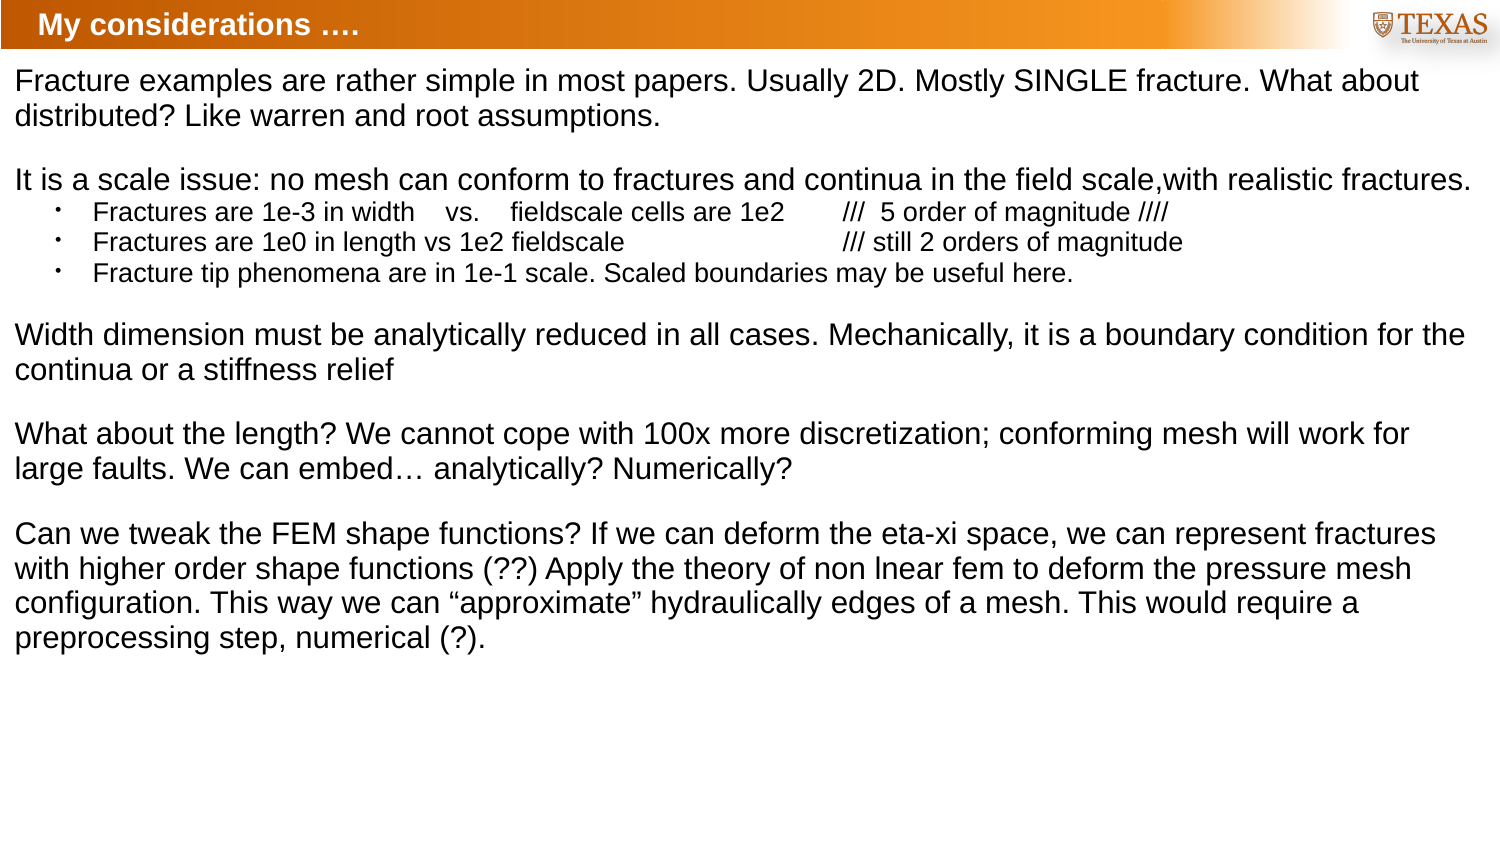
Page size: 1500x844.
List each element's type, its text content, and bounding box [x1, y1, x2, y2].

picture [1348, 0, 1500, 68]
title My considerations …. [37, 0, 1126, 49]
list Fracture examples are rather simple in most papers. Usually 2D. Mostly SINGLE fracture. What about distributed? Like warren and root assumptions. It is a scale issue: no mesh can conform to fractures and continua in the field scale,with realistic fractures. Fractures are 1e-3 in width vs. fieldscale cells are 1e2 /// 5 order of magnitude //// Fractures are 1e0 in length vs 1e2 fieldscale /// still 2 orders of magnitude Fracture tip phenomena are in 1e-1 scale. Scaled boundaries may be useful here. Width dimension must be analytically reduced in all cases. Mechanically, it is a boundary condition for the continua or a stiffness relief What about the length? We cannot cope with 100x more discretization; conforming mesh will work for large faults. We can embed… analytically? Numerically? Can we tweak the FEM shape functions? If we can deform the eta-xi space, we can represent fractures with higher order shape functions (??) Apply the theory of non lnear fem to deform the pressure mesh configuration. This way we can “approximate” hydraulically edges of a mesh. This would require a preprocessing step, numerical (?). [14, 62, 1477, 811]
